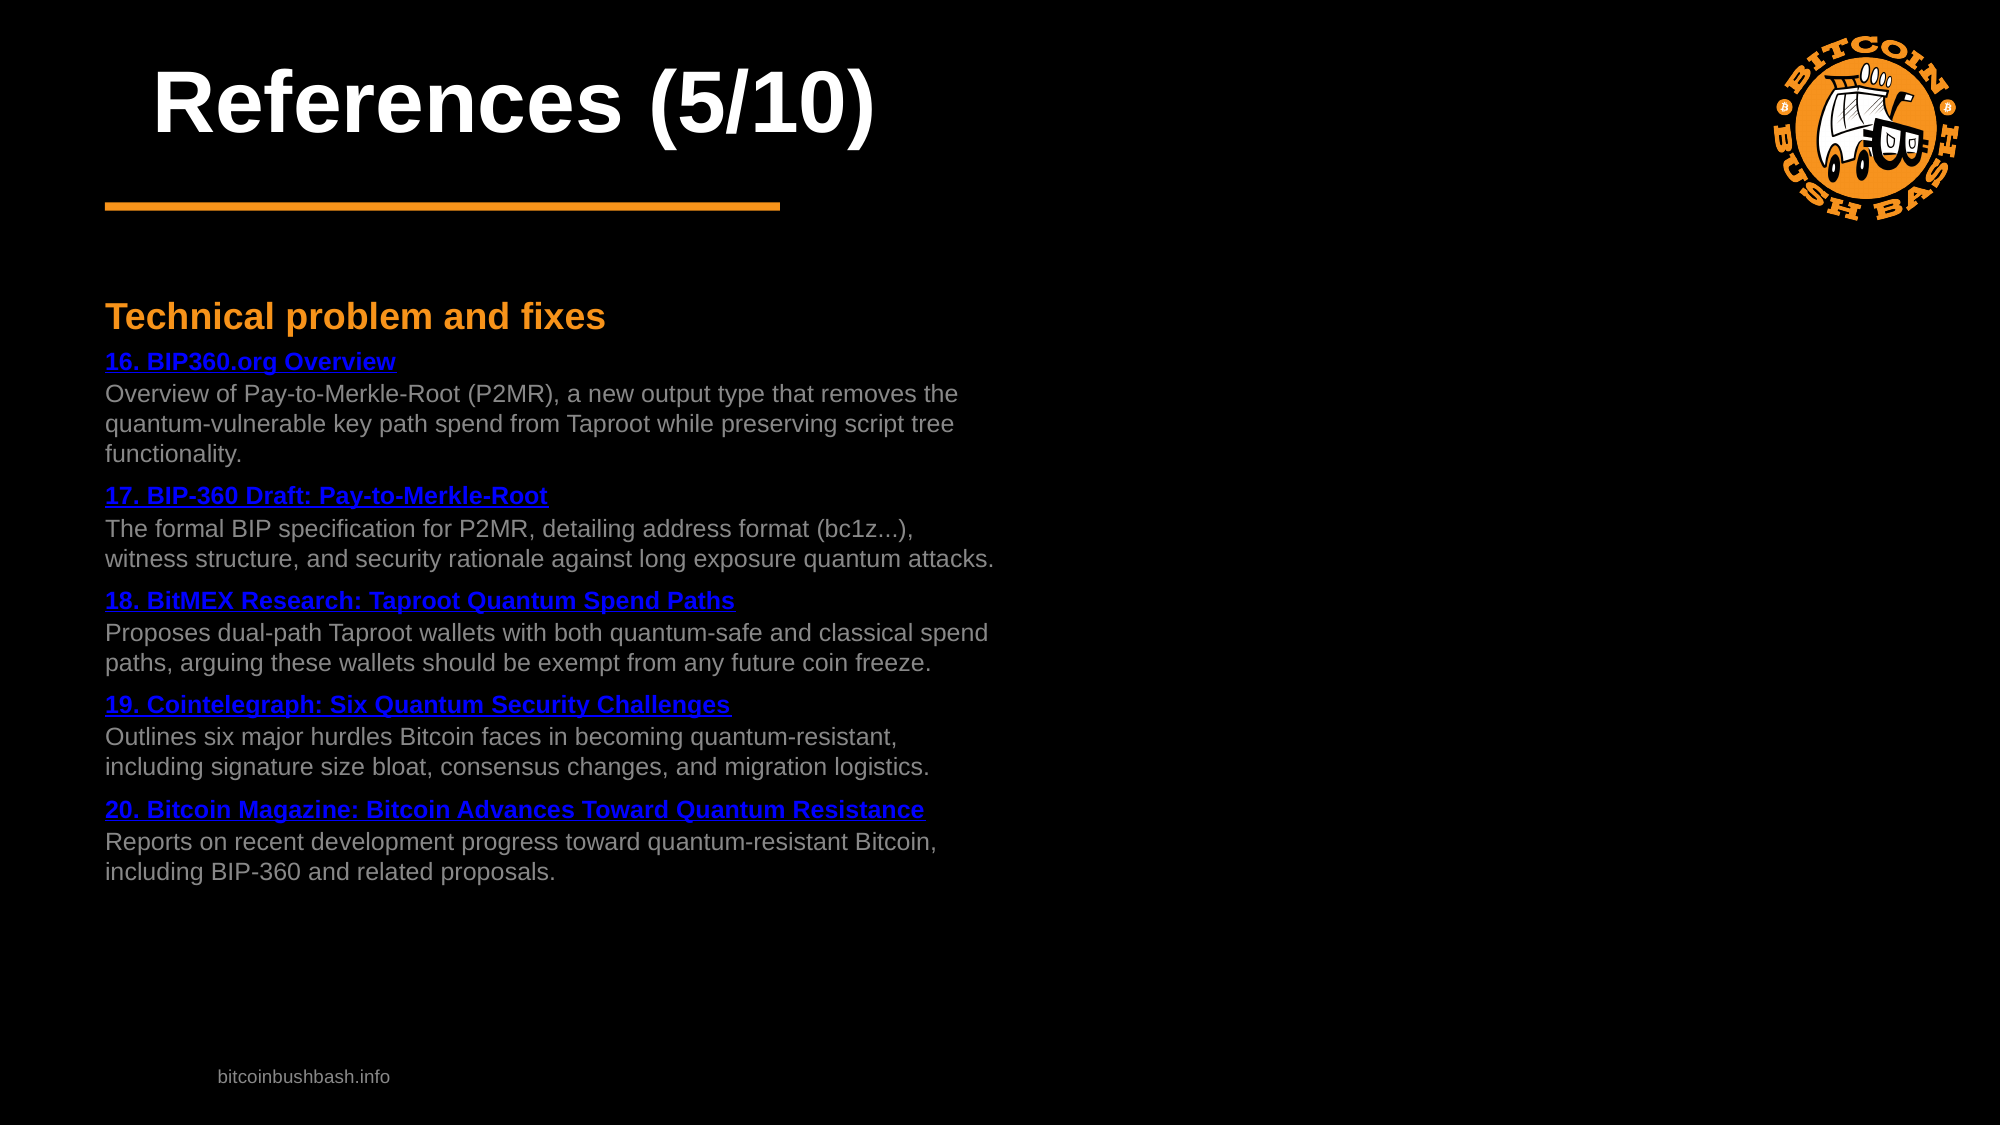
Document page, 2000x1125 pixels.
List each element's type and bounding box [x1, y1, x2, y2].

picture [1755, 17, 1977, 240]
text_box [0, 0, 2000, 1125]
